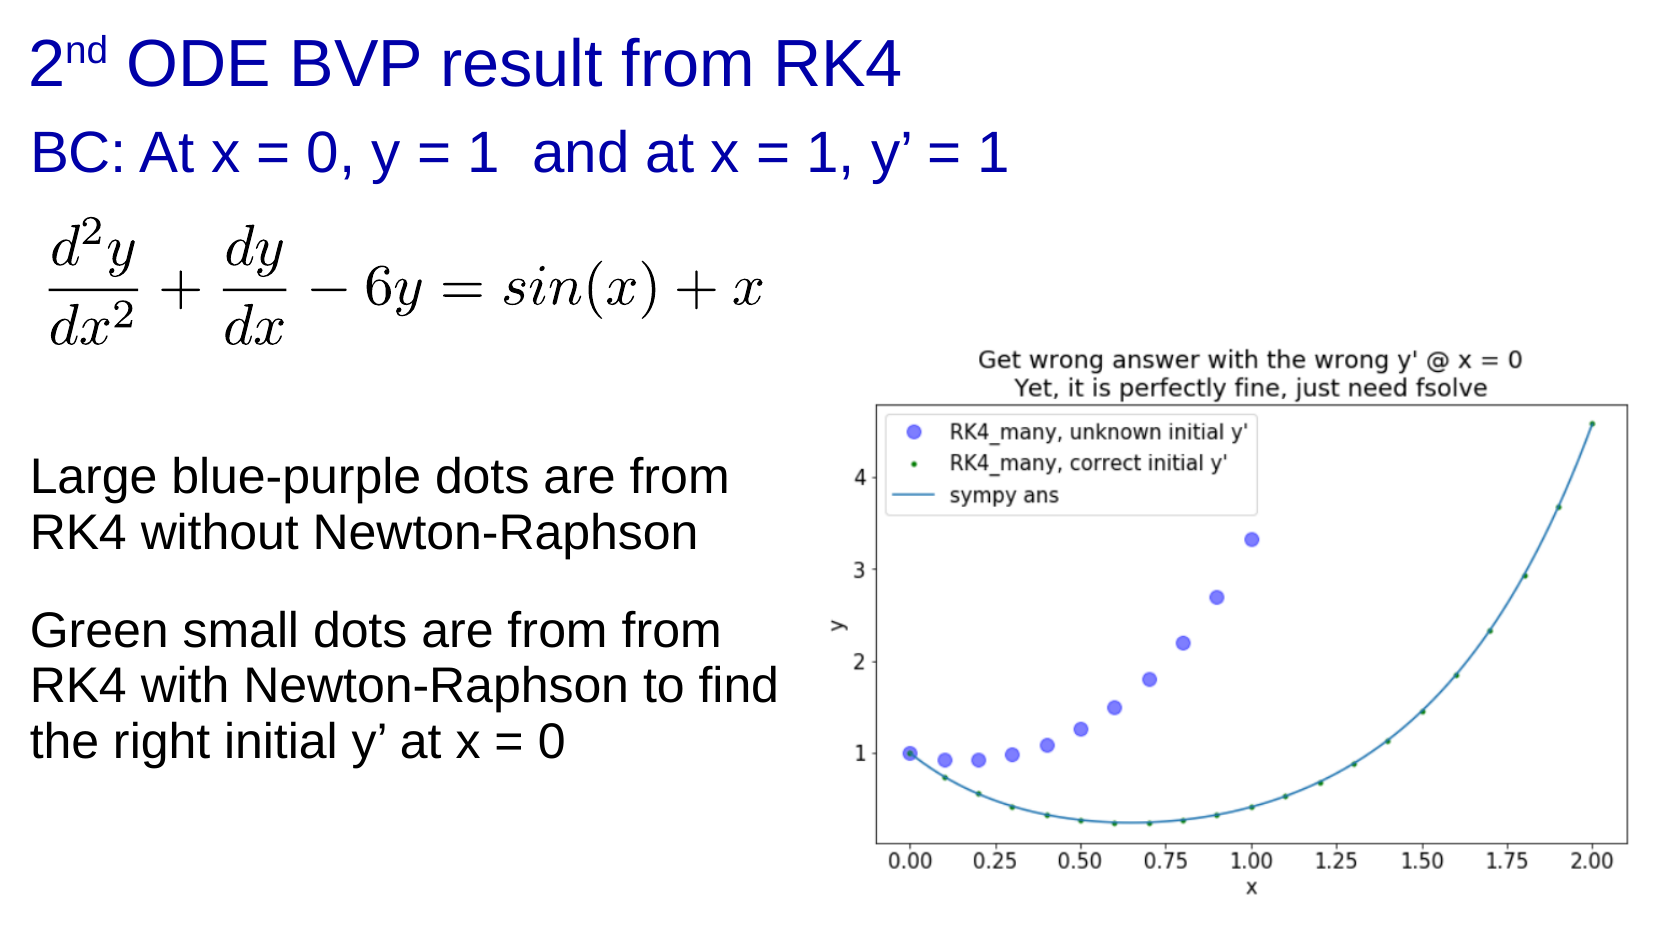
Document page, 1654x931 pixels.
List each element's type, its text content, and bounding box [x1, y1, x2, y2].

text_box [48, 216, 766, 346]
picture [820, 343, 1638, 901]
list BC: At x = 0, y = 1 and at x = 1, y’ = 1 [30, 120, 1645, 916]
text_box Large blue-purple dots are from RK4 without Newton-Raphson Green small dots are from from RK4 with Newton-Raphson to find the right initial y’ at x = 0 [15, 441, 796, 871]
title 2nd ODE BVP result from RK4 [28, 21, 1626, 106]
